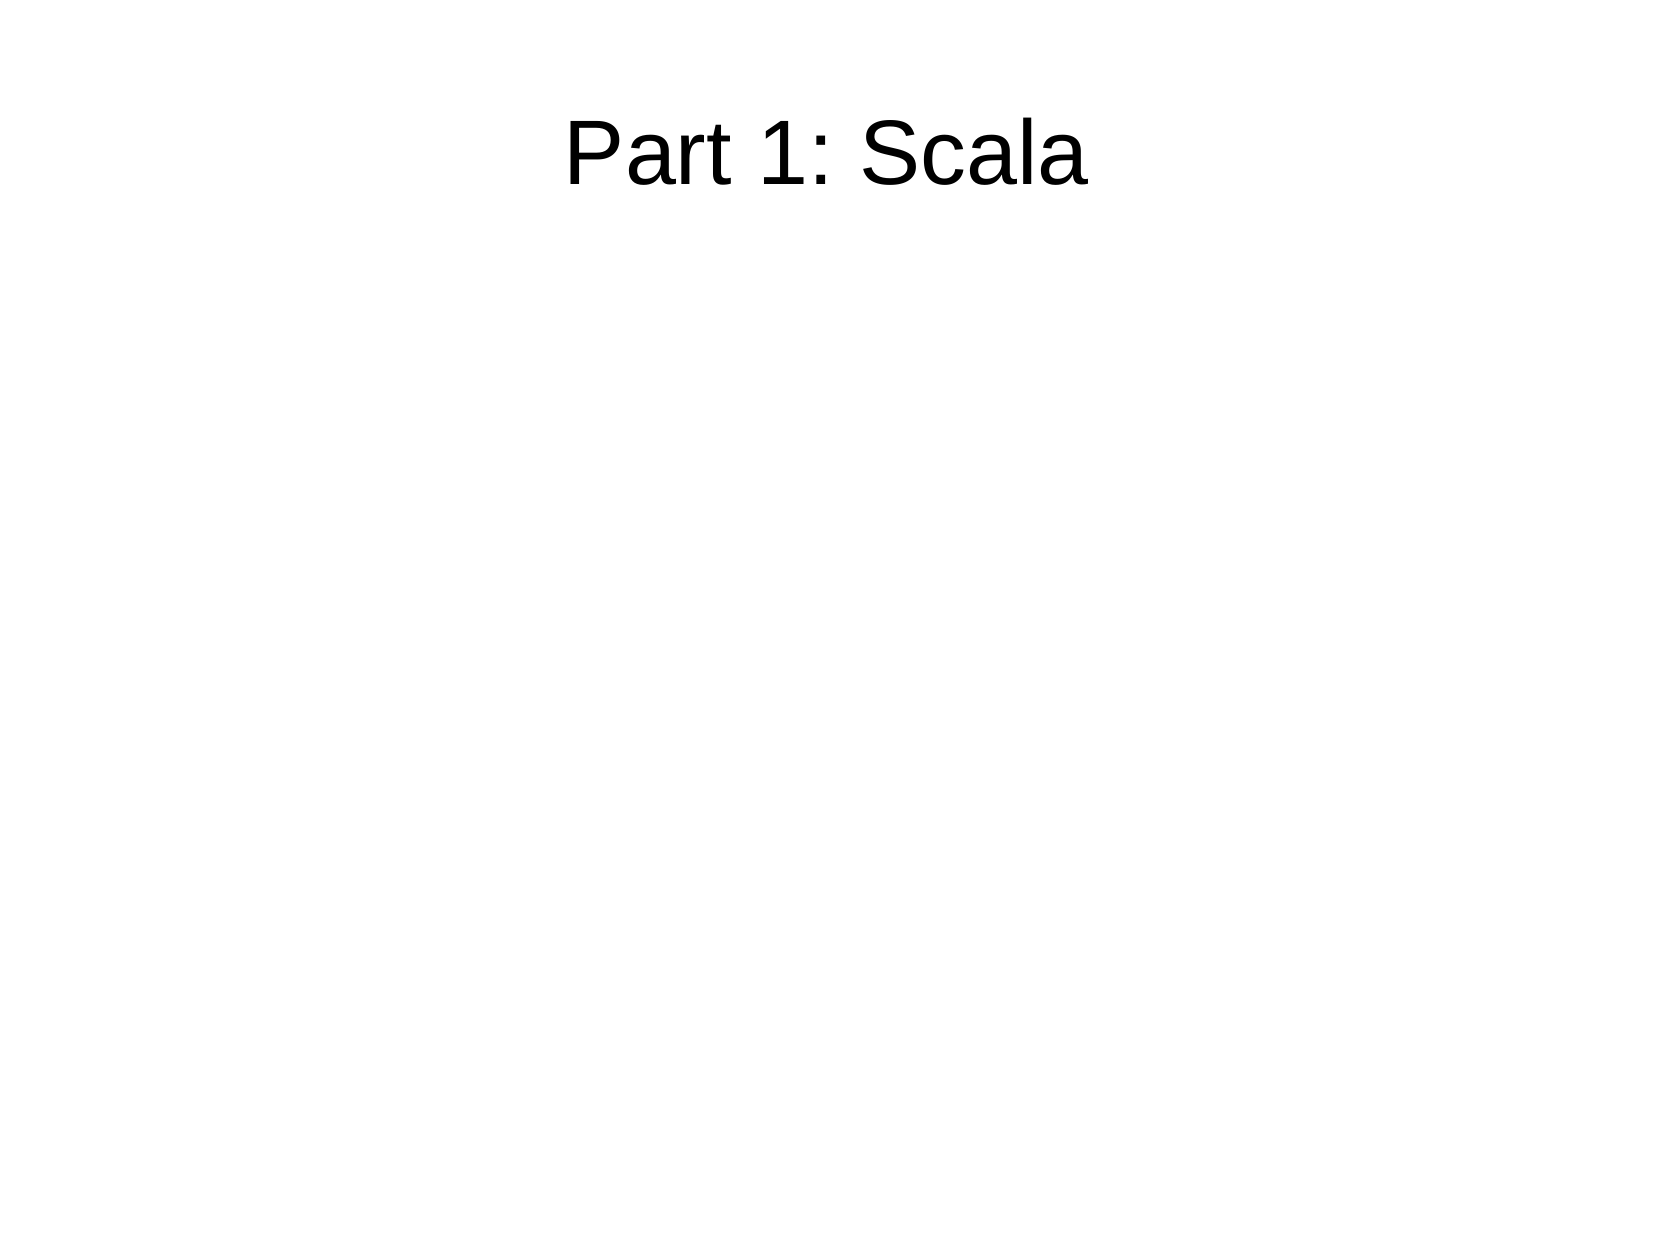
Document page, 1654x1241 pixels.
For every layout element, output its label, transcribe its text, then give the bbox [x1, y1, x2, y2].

title Part 1: Scala [82, 49, 1571, 257]
